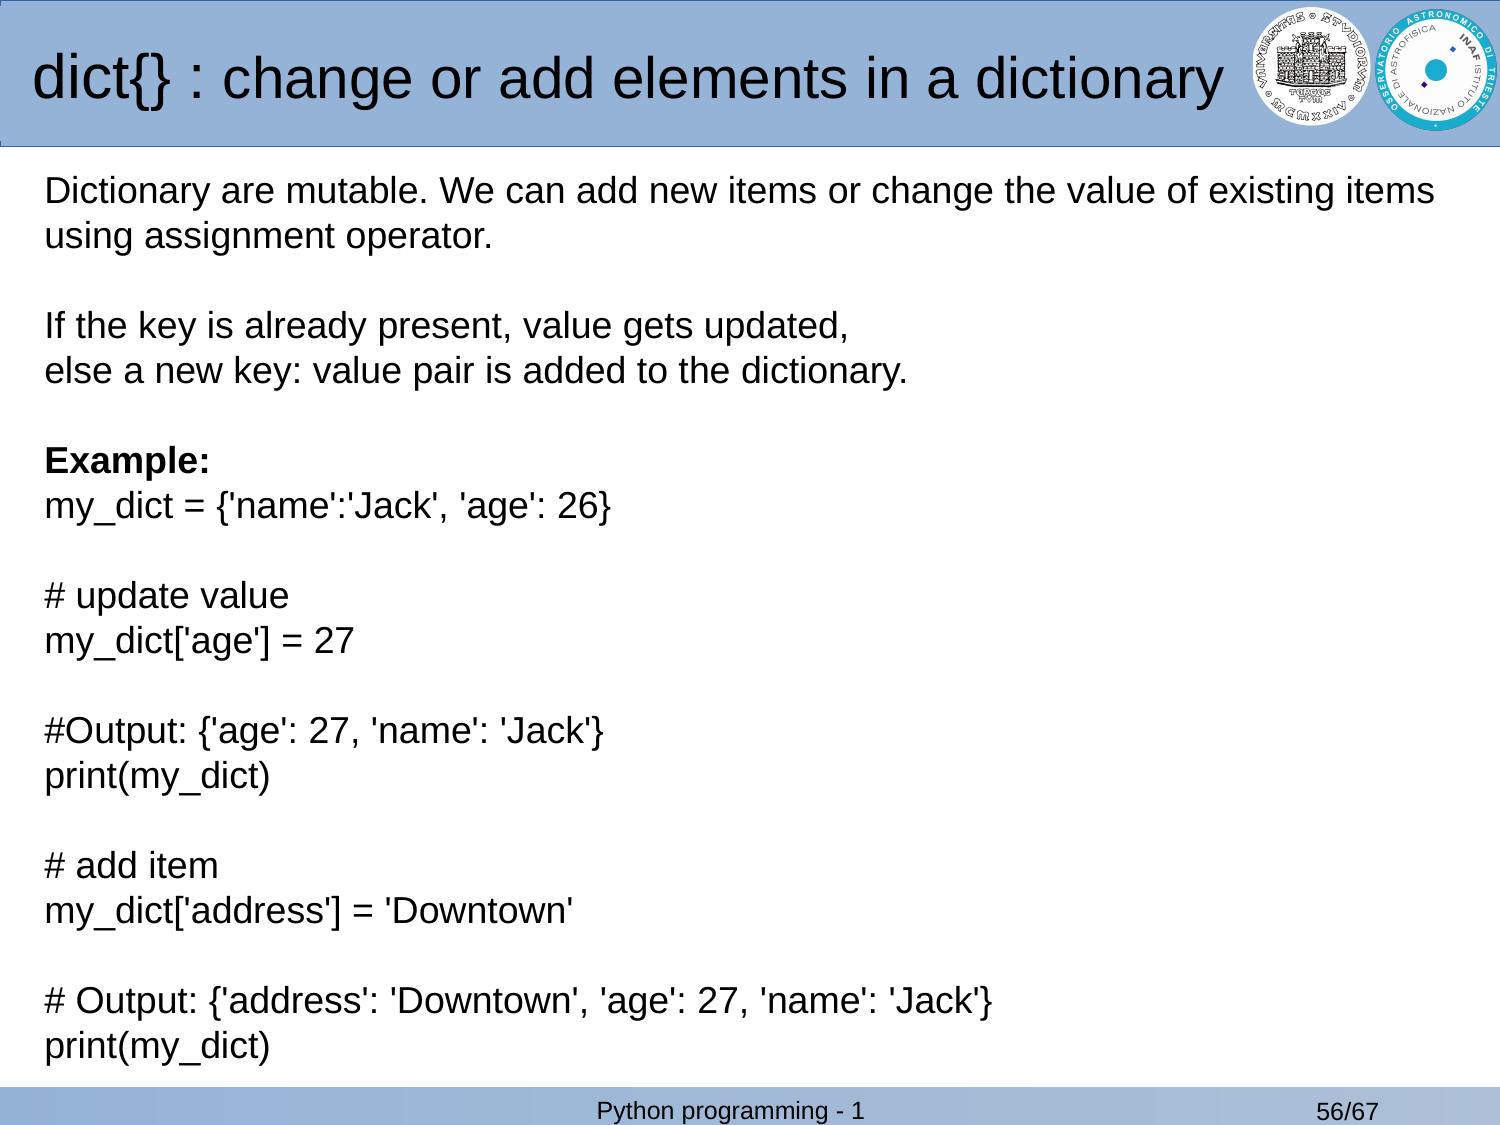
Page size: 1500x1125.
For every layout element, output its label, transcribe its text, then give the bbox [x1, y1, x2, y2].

text_box dict{} : change or add elements in a dictionary [0, 5, 1253, 141]
list Dictionary are mutable. We can add new items or change the value of existing items using assignment operator. If the key is already present, value gets updated, else a new key: value pair is added to the dictionary. Example: my_dict = {'name':'Jack', 'age': 26} # update value my_dict['age'] = 27 #Output: {'age': 27, 'name': 'Jack'} print(my_dict) # add item my_dict['address'] = 'Downtown' # Output: {'address': 'Downtown', 'age': 27, 'name': 'Jack'} print(my_dict) [29, 158, 1500, 1071]
picture [1253, 0, 1500, 156]
